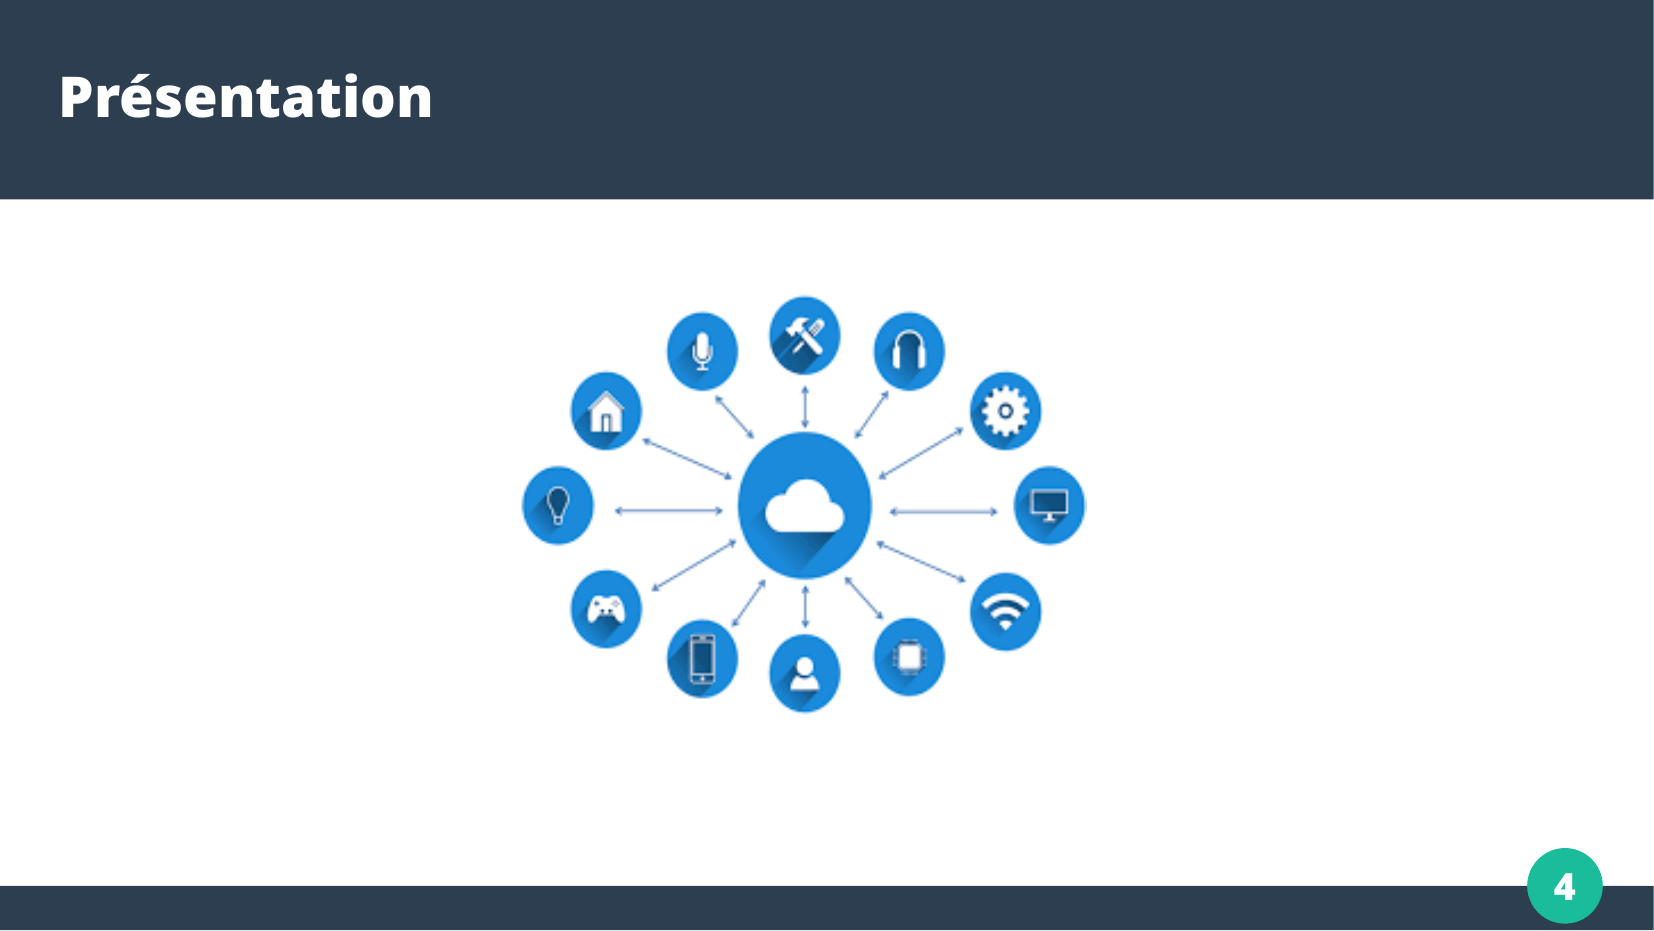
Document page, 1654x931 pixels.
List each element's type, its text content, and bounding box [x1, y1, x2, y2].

picture [518, 273, 1087, 733]
title Présentation [59, 37, 1595, 156]
